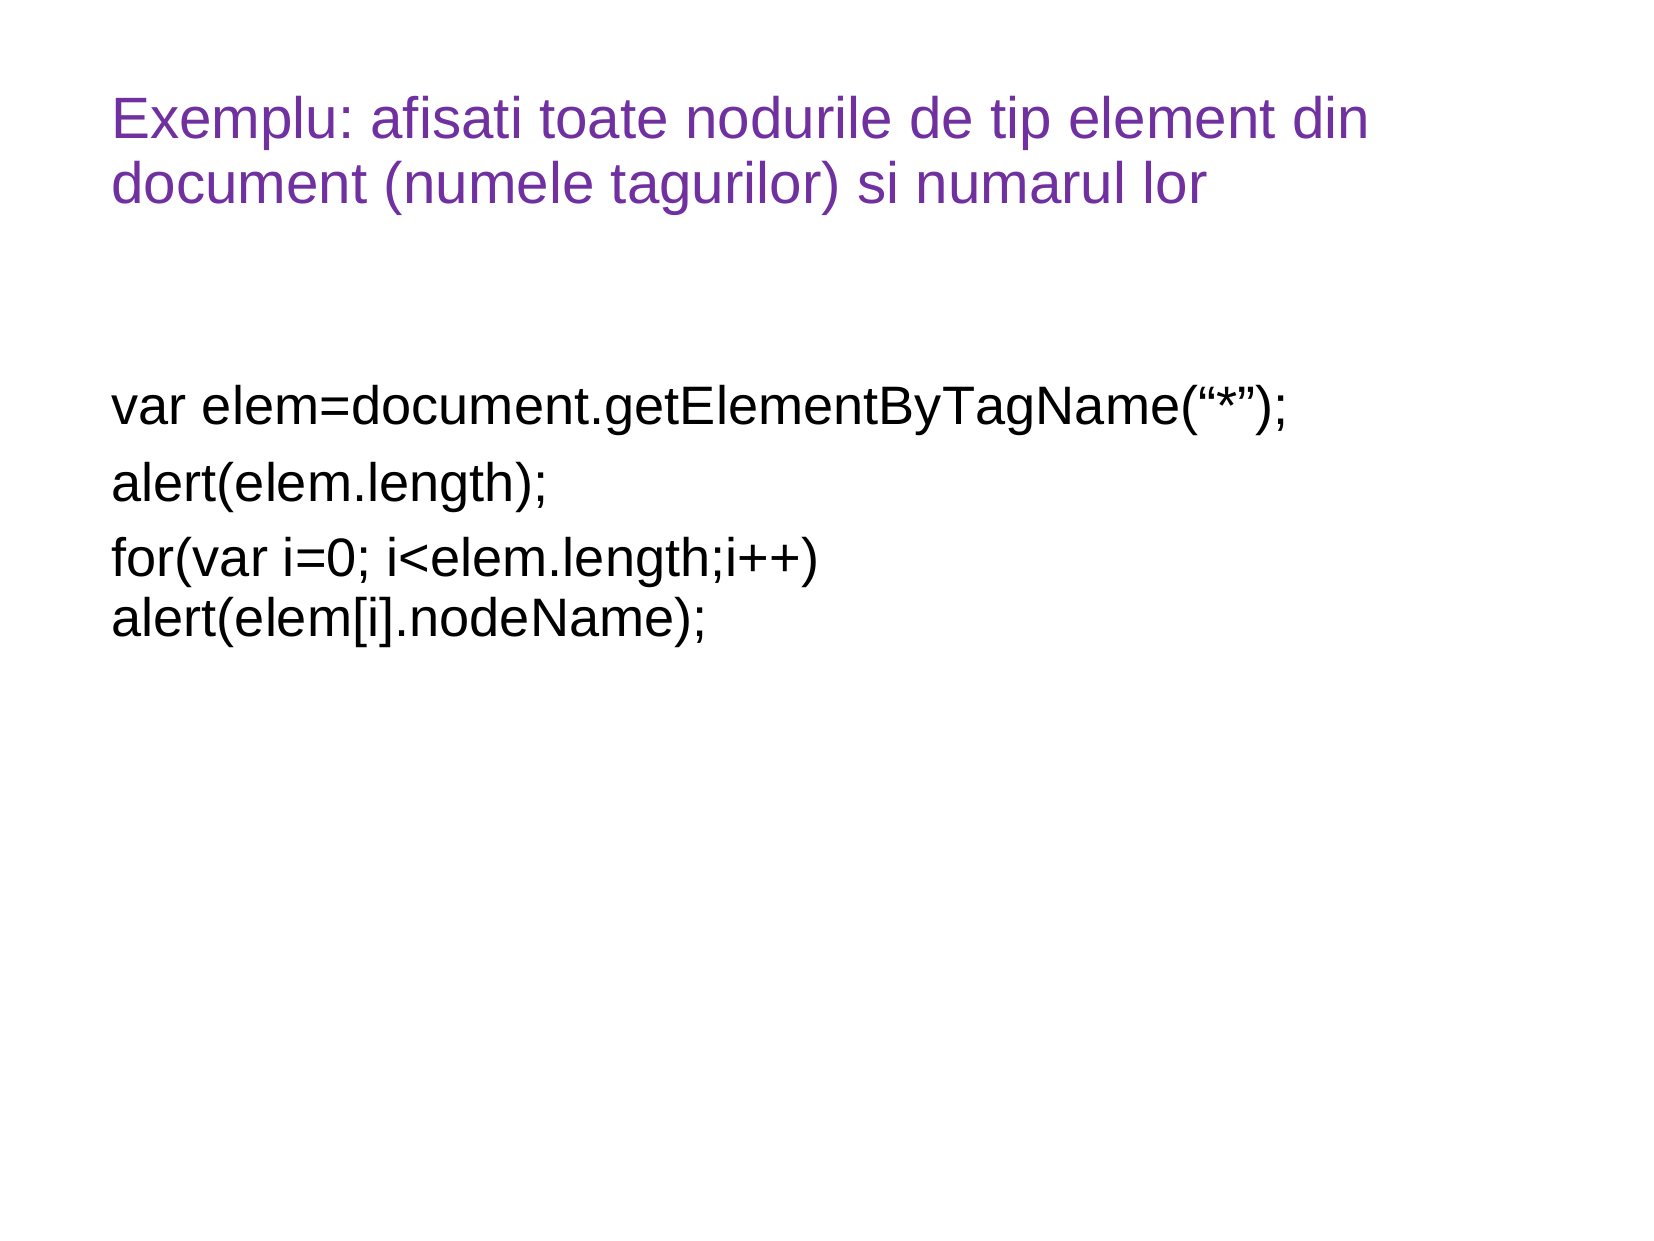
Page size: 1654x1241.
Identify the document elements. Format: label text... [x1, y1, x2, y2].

text_box Exemplu: afisati toate nodurile de tip element din document (numele tagurilor) si numarul lor var elem=document.getElementByTagName(“*”); alert(elem.length); for(var i=0; i<elem.length;i++) alert(elem[i].nodeName); [96, 78, 1585, 1181]
